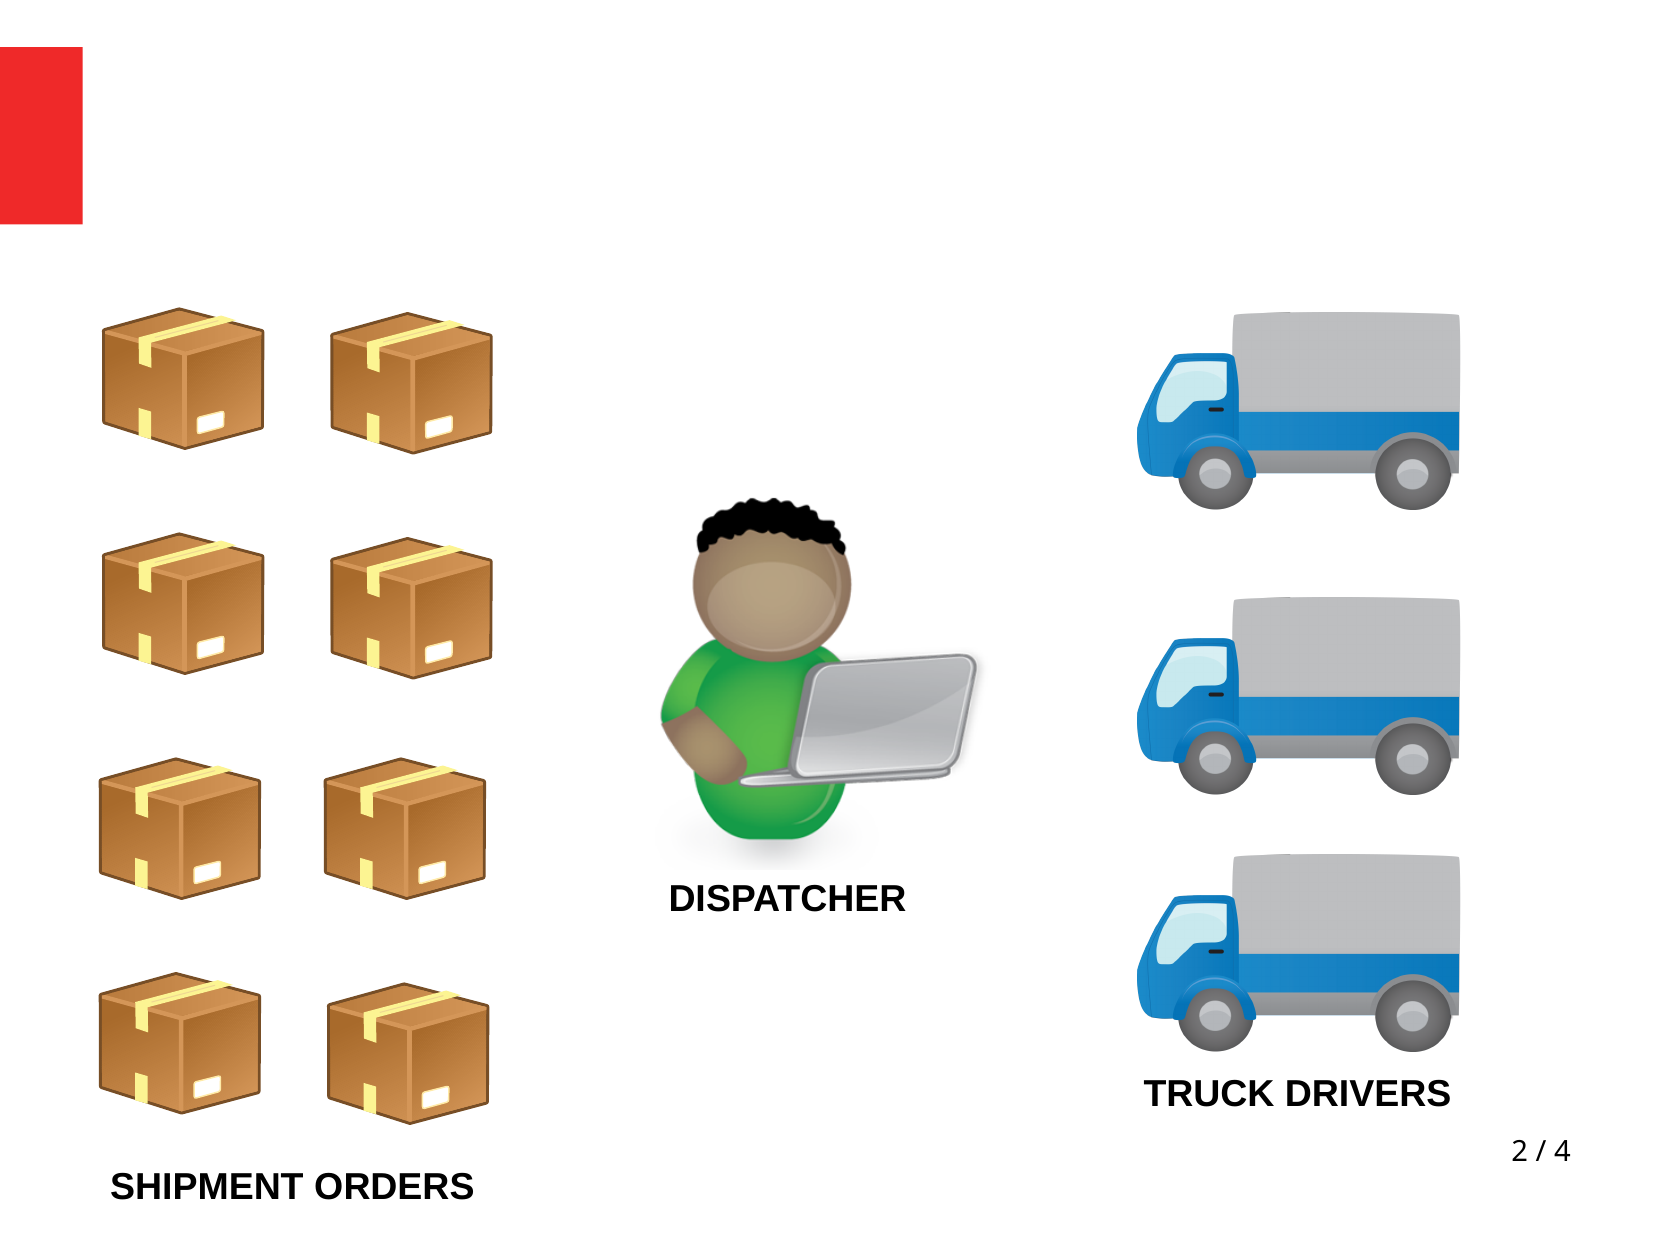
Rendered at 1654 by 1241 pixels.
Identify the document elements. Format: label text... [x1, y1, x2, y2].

picture [63, 274, 520, 470]
picture [630, 464, 1004, 870]
picture [1137, 854, 1471, 1052]
picture [60, 939, 517, 1141]
picture [60, 724, 514, 916]
text_box DISPATCHER [555, 870, 1021, 927]
picture [63, 499, 520, 695]
text_box TRUCK DRIVERS [1065, 1065, 1531, 1122]
picture [1137, 597, 1471, 796]
text_box SHIPMENT ORDERS [60, 1158, 526, 1216]
picture [1137, 312, 1471, 511]
